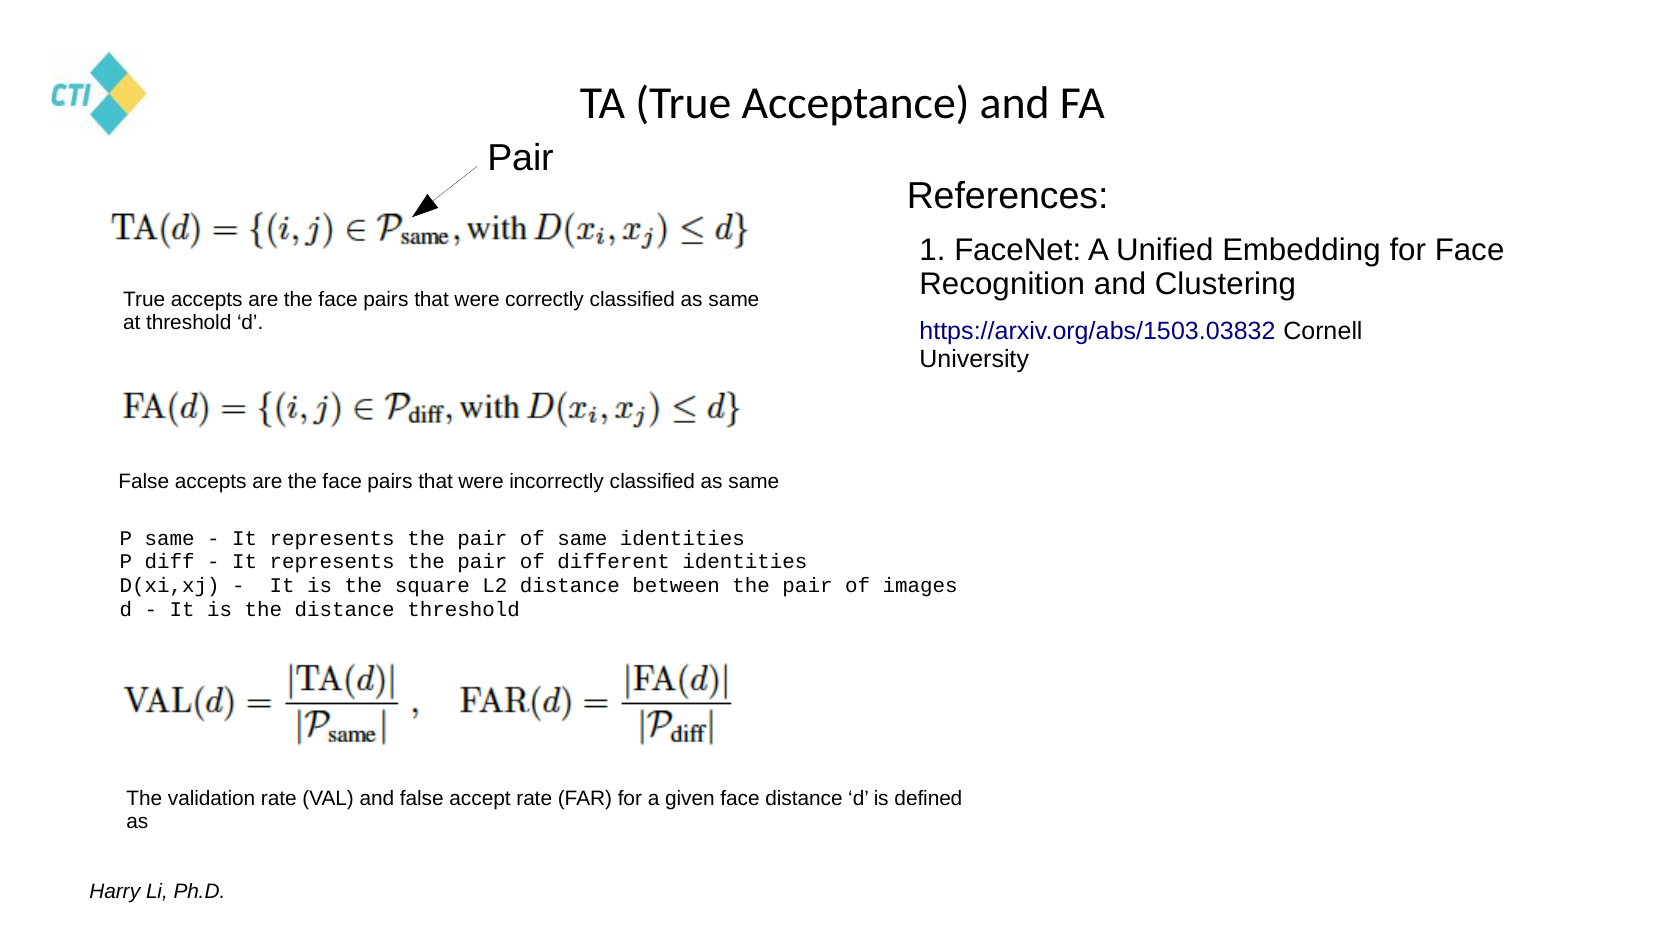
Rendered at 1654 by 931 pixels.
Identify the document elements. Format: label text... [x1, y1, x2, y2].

picture [106, 656, 744, 765]
text_box 1. FaceNet: A Unified Embedding for Face Recognition and Clustering [904, 224, 1533, 310]
text_box Pair [472, 128, 598, 186]
text_box https://arxiv.org/abs/1503.03832 Cornell University [904, 309, 1466, 382]
text_box True accepts are the face pairs that were correctly classified as same at threshold ‘d’. [108, 280, 790, 343]
picture [100, 198, 758, 257]
text_box P same - It represents the pair of same identities P diff - It represents the pair of different identities D(xi,xj) - It is the square L2 distance between the pair of images d - It is the distance threshold [104, 520, 972, 631]
text_box The validation rate (VAL) and false accept rate (FAR) for a given face distance ‘d’ is defined as [111, 779, 1005, 841]
picture [114, 379, 761, 438]
text_box TA (True Acceptance) and FA [214, 65, 1471, 135]
text_box False accepts are the face pairs that were incorrectly classified as same [103, 462, 795, 501]
text_box Harry Li, Ph.D. [74, 870, 241, 910]
text_box References: [892, 167, 1278, 225]
picture [51, 47, 150, 138]
